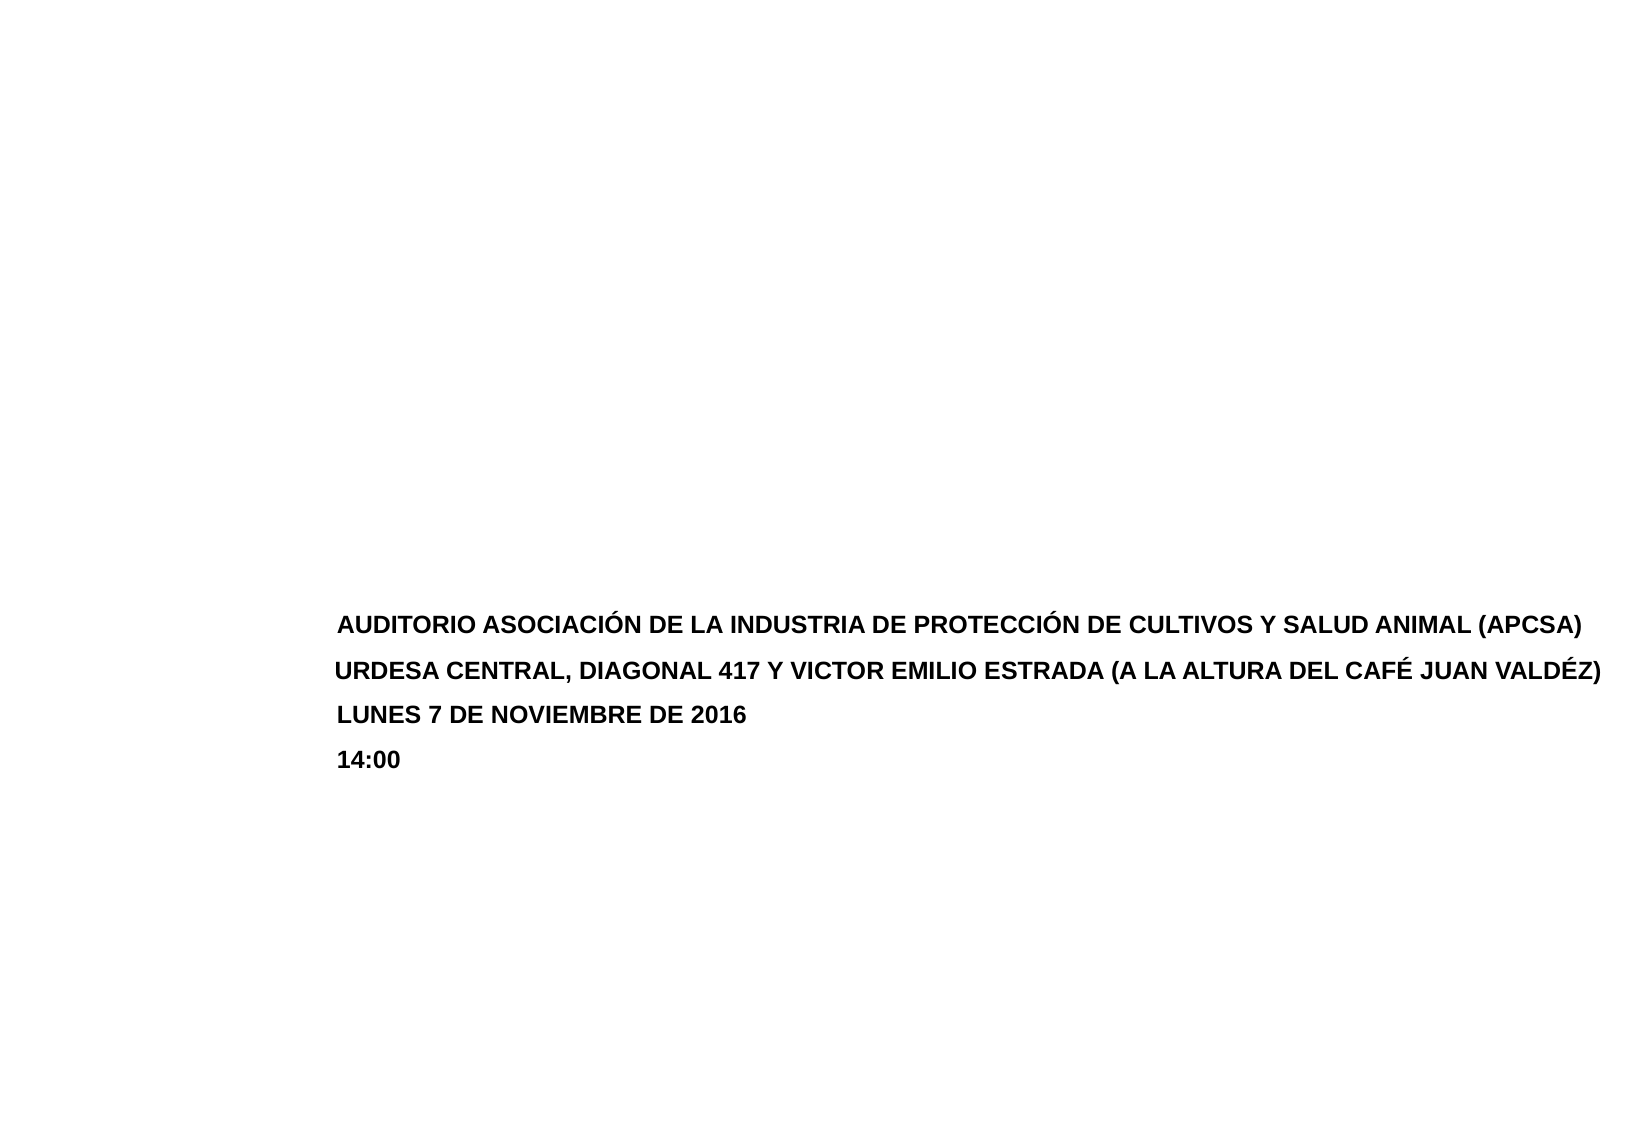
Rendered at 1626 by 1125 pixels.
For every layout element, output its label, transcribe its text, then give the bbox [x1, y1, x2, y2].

text_box 14:00 [321, 736, 1442, 782]
text_box URDESA CENTRAL, DIAGONAL 417 Y VICTOR EMILIO ESTRADA (A LA ALTURA DEL CAFÉ JUAN VALDÉZ) [319, 647, 1623, 693]
text_box AUDITORIO ASOCIACIÓN DE LA INDUSTRIA DE PROTECCIÓN DE CULTIVOS Y SALUD ANIMAL (APCSA) [321, 601, 1623, 647]
text_box LUNES 7 DE NOVIEMBRE DE 2016 [321, 691, 1442, 736]
